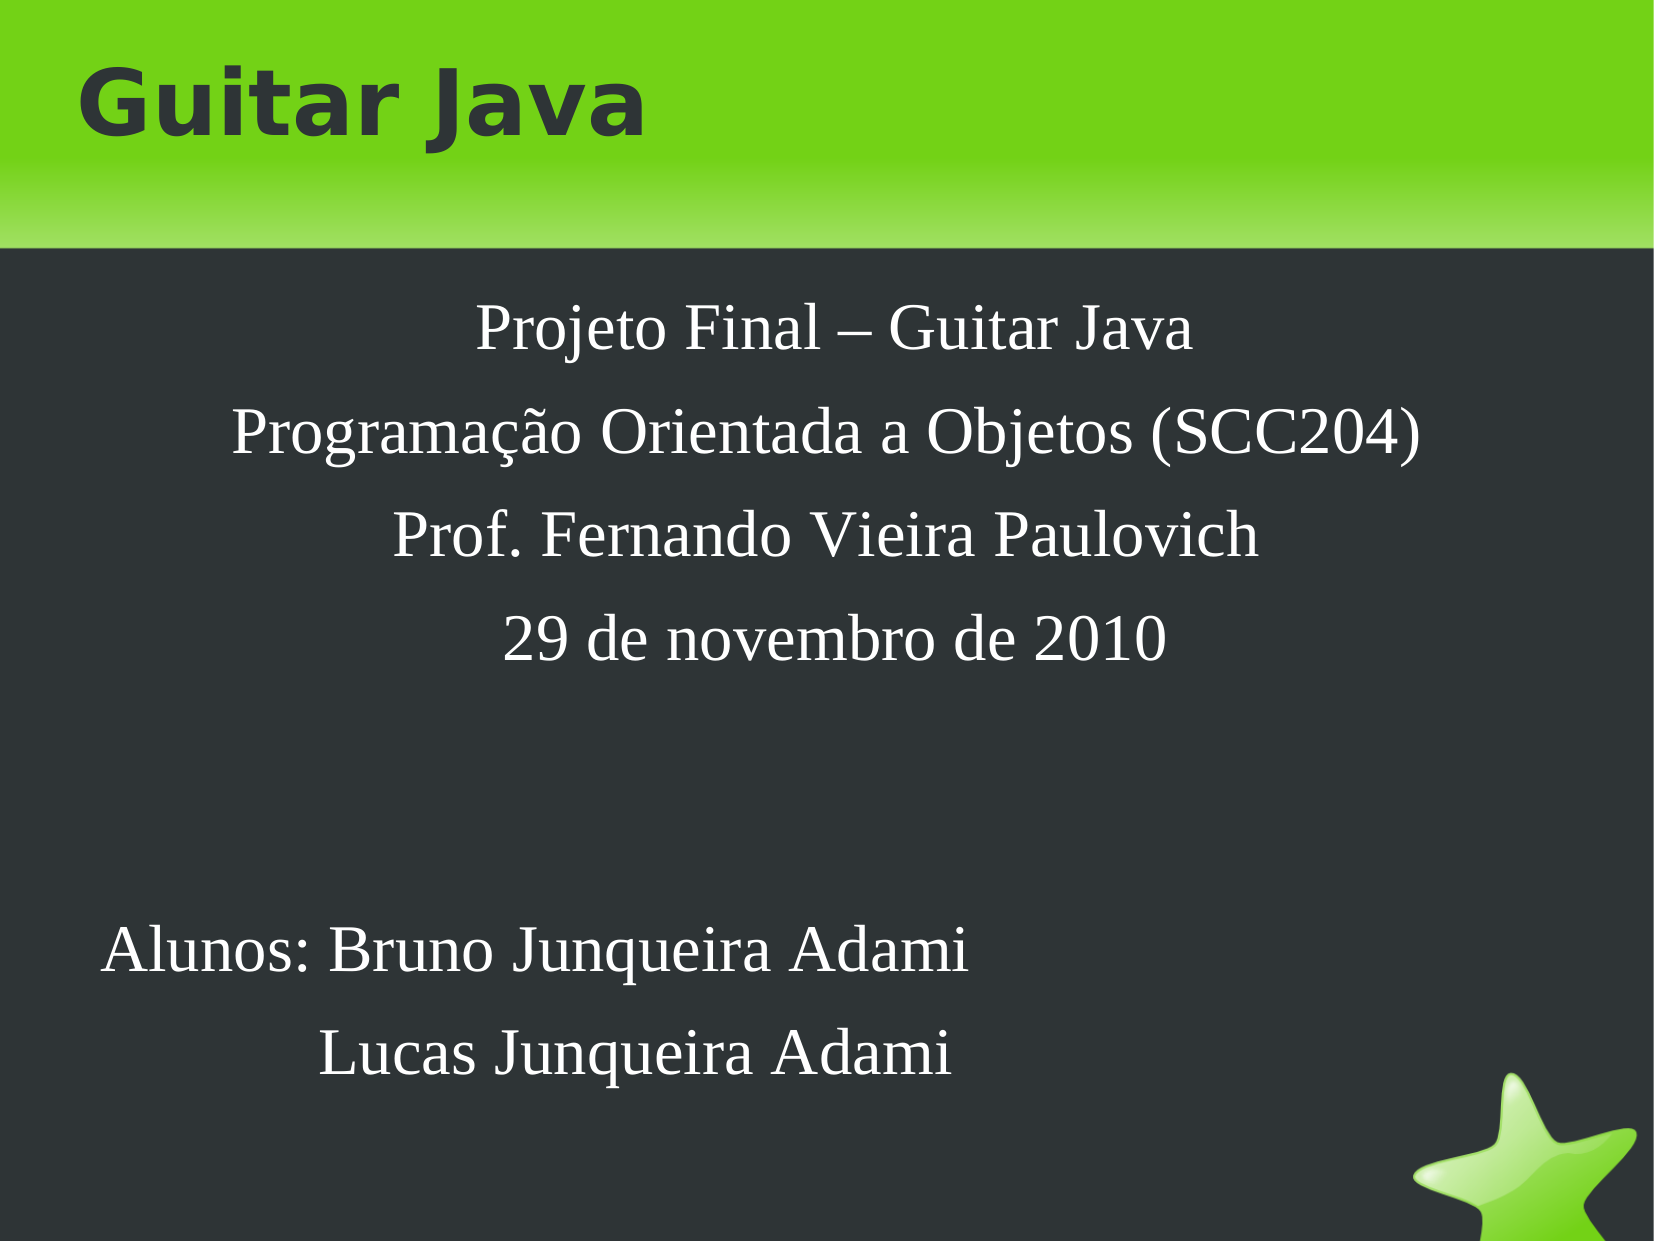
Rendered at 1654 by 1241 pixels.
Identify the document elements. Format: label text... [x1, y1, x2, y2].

picture [0, 0, 1654, 1241]
title Guitar Java [76, 0, 1565, 208]
list Projeto Final – Guitar Java Programação Orientada a Objetos (SCC204) Prof. Fernando Vieira Paulovich 29 de novembro de 2010 Alunos: Bruno Junqueira Adami Lucas Junqueira Adami [82, 290, 1571, 1109]
